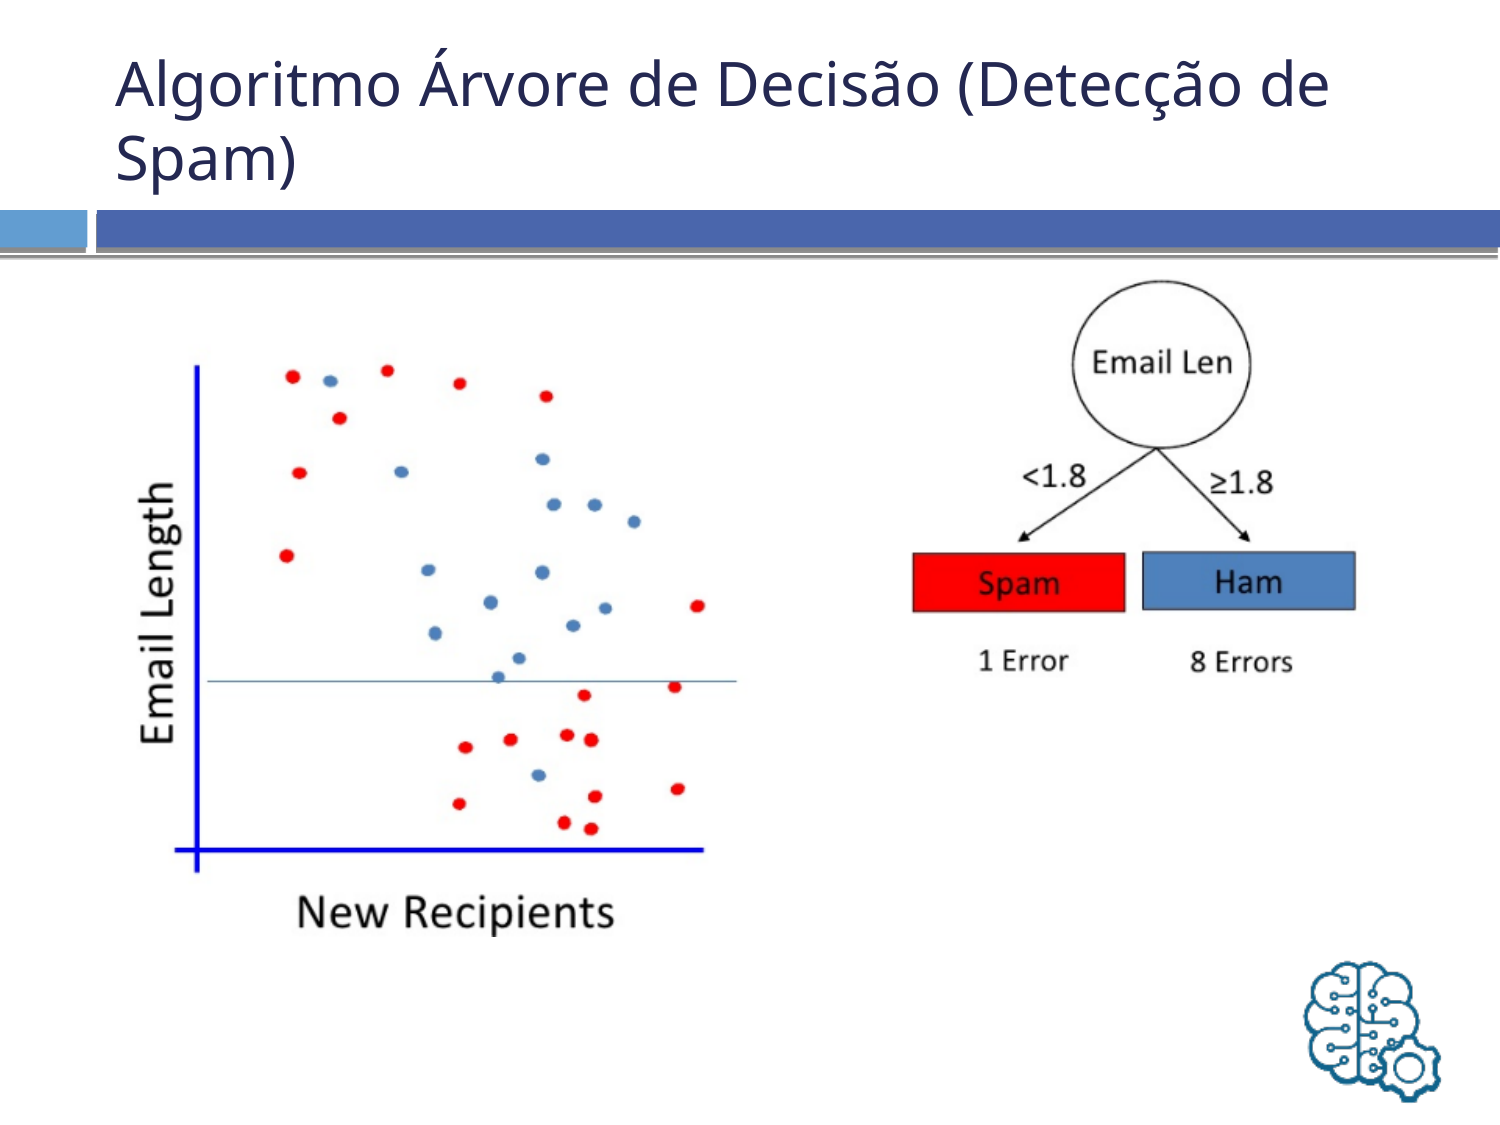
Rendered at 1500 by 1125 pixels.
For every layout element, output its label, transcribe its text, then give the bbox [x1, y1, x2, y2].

picture [1297, 955, 1449, 1106]
picture [125, 278, 1375, 937]
title Algoritmo Árvore de Decisão (Detecção de Spam) [100, 37, 1438, 200]
